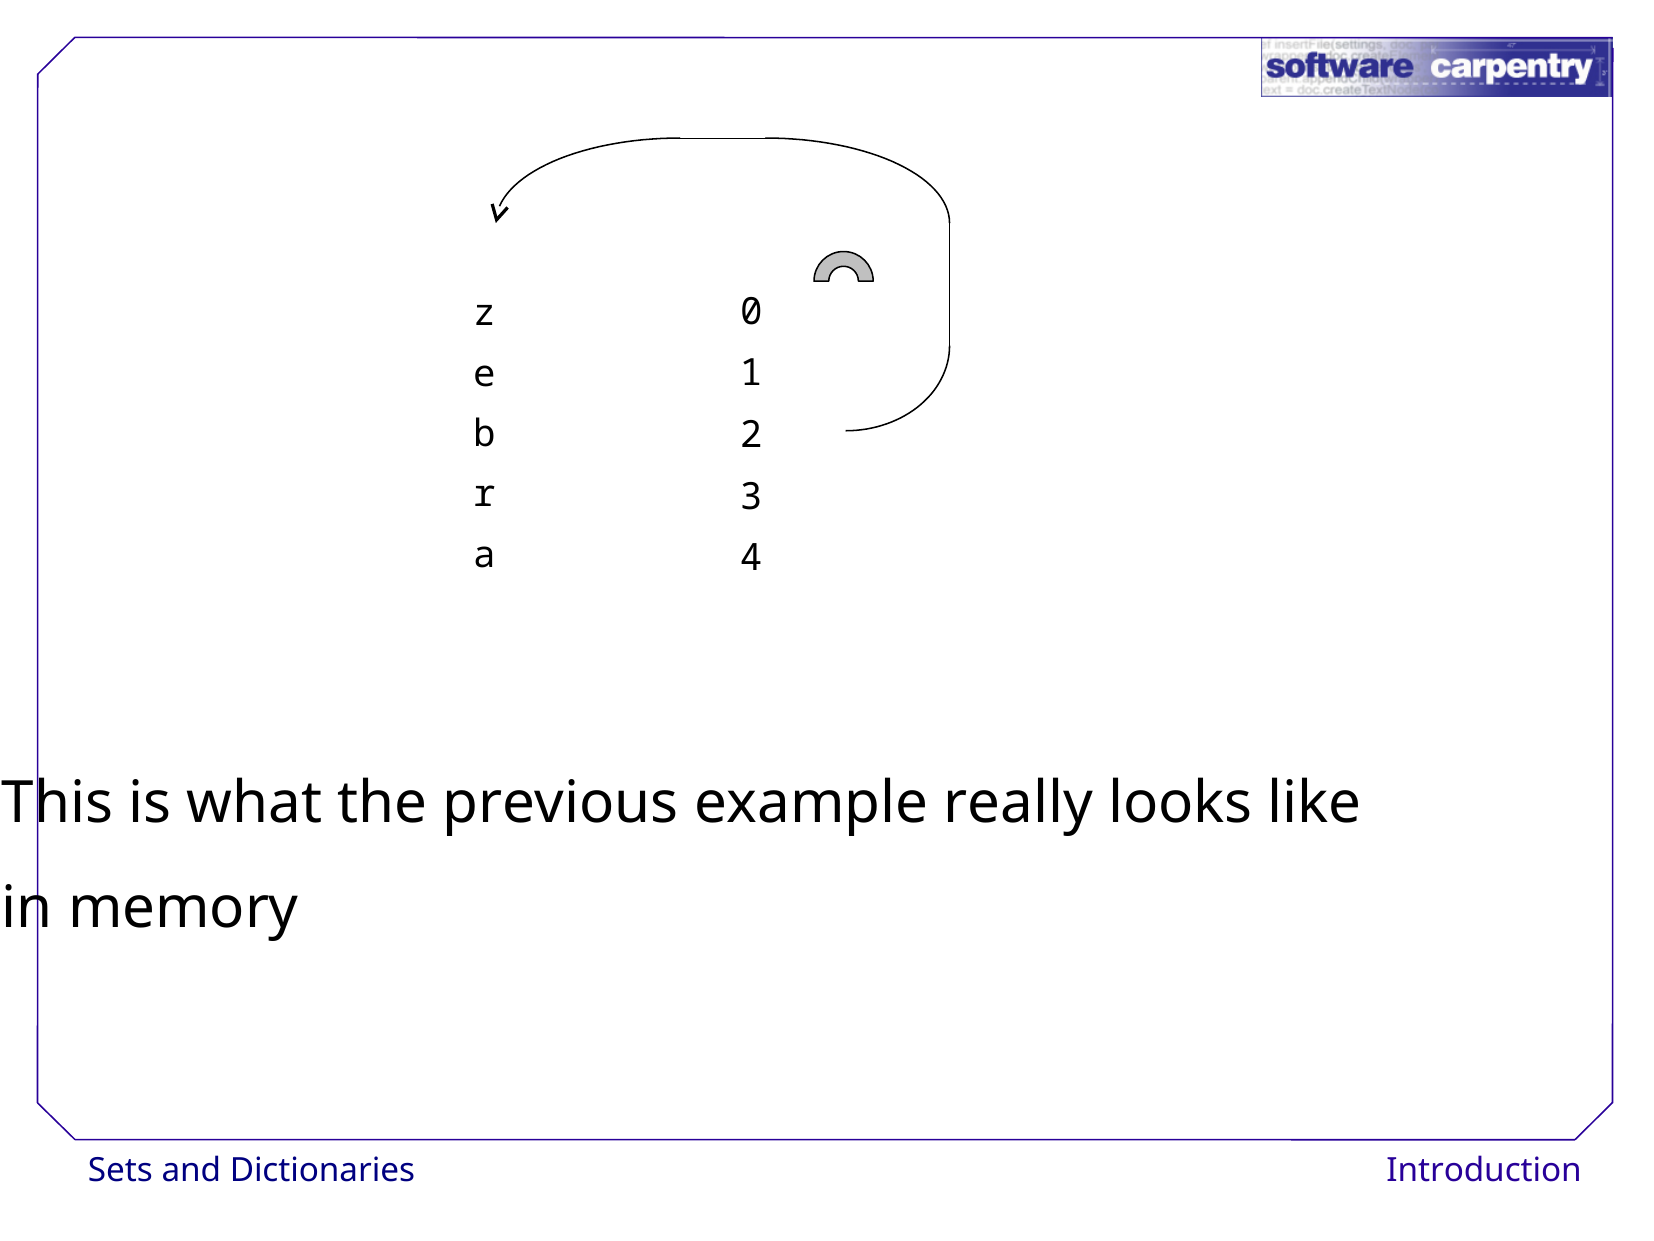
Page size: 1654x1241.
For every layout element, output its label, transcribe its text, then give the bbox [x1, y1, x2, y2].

text_box 3 [685, 455, 817, 517]
table_cell [817, 462, 874, 523]
text_box 1 [685, 332, 817, 394]
table_cell [817, 402, 874, 462]
table_cell a [458, 522, 518, 583]
table_cell e [458, 341, 518, 401]
table_cell b [458, 401, 518, 462]
table_cell [817, 523, 874, 583]
text_box 2 [685, 394, 817, 455]
table_header z [458, 280, 518, 341]
text_box 4 [685, 517, 817, 593]
text_box This is what the previous example really looks like in memory [0, 721, 1527, 947]
table_header [818, 281, 874, 341]
text_box 0 [685, 271, 818, 347]
picture [1261, 39, 1613, 97]
table_cell [817, 341, 874, 402]
table_cell r [458, 462, 518, 522]
text_box [815, 251, 874, 282]
